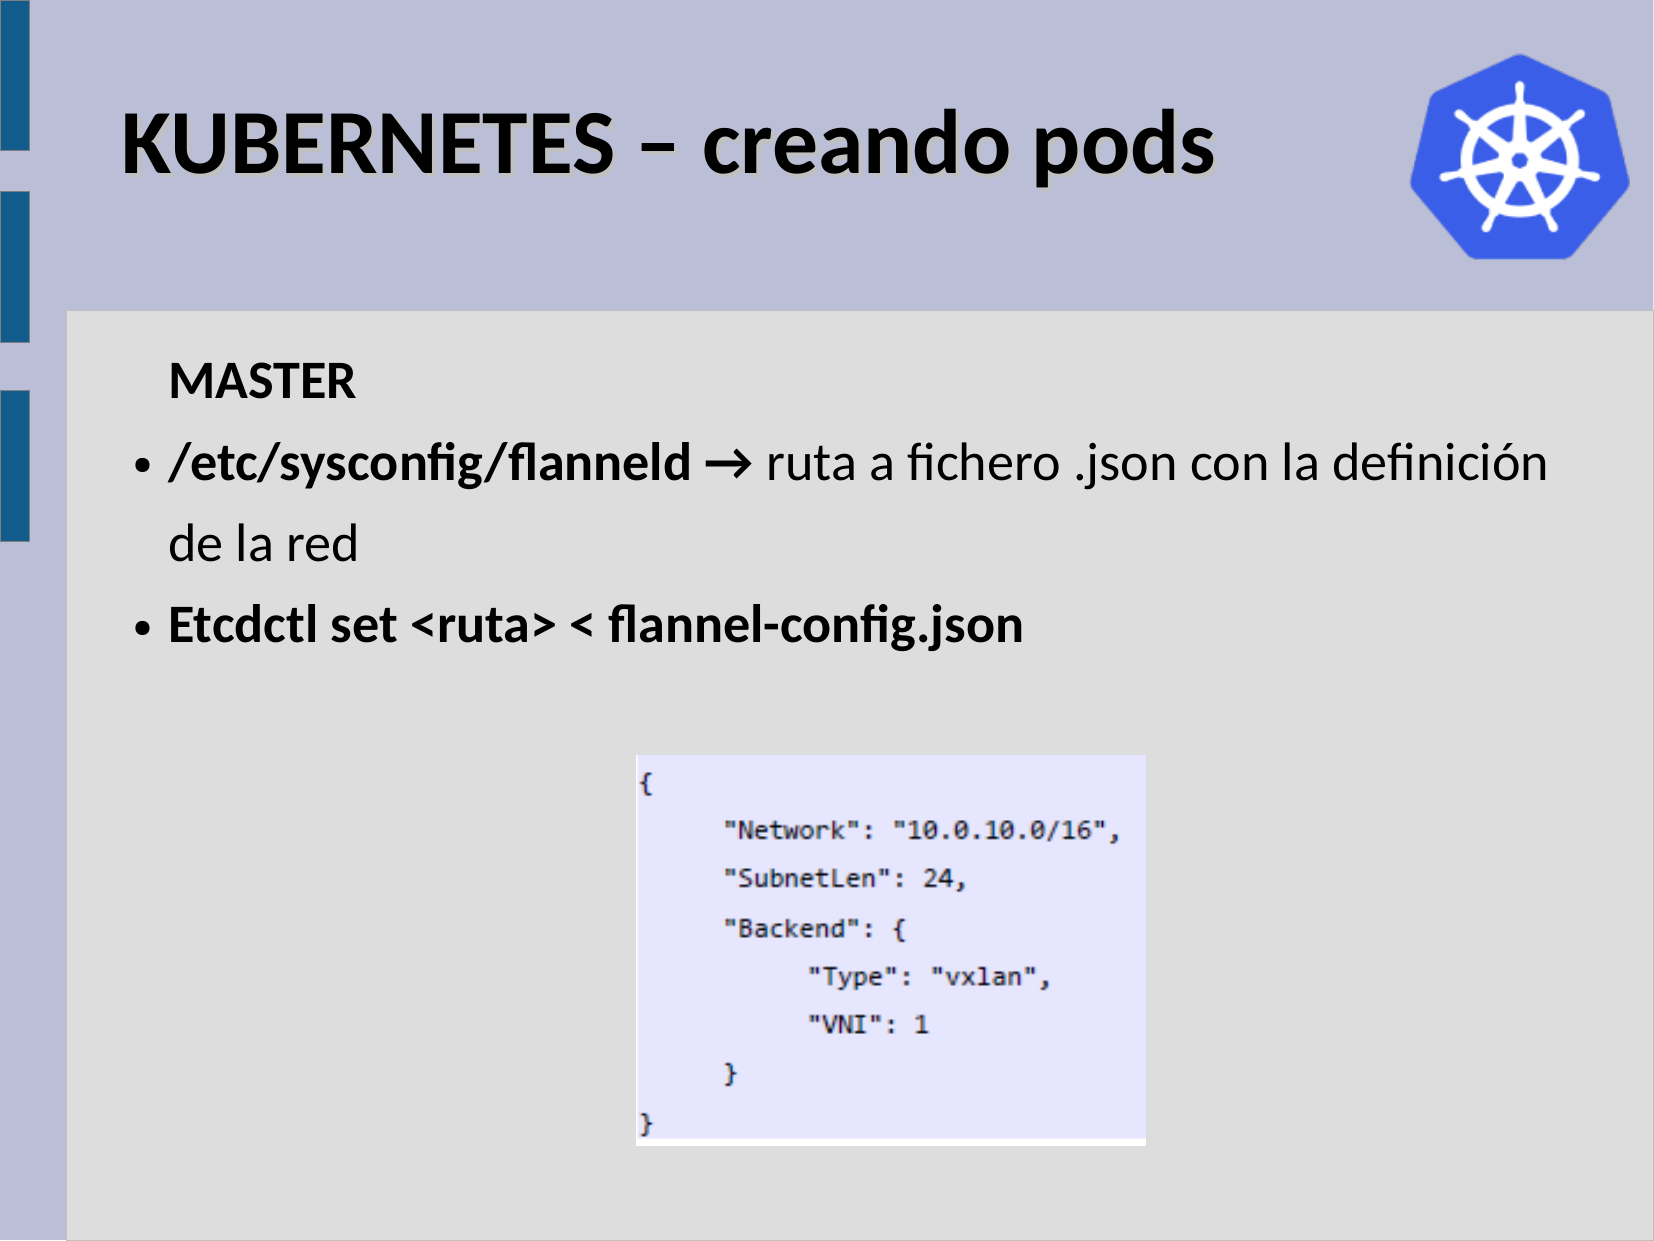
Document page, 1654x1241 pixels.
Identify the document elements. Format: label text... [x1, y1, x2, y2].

picture [636, 755, 1146, 1146]
text_box MASTER /etc/sysconfig/flanneld → ruta a fichero .json con la definición de la red Etcdctl set <ruta> < flannel-config.json [118, 323, 1583, 1241]
picture [1381, 47, 1654, 267]
text_box KUBERNETES – creando pods [106, 97, 1381, 225]
